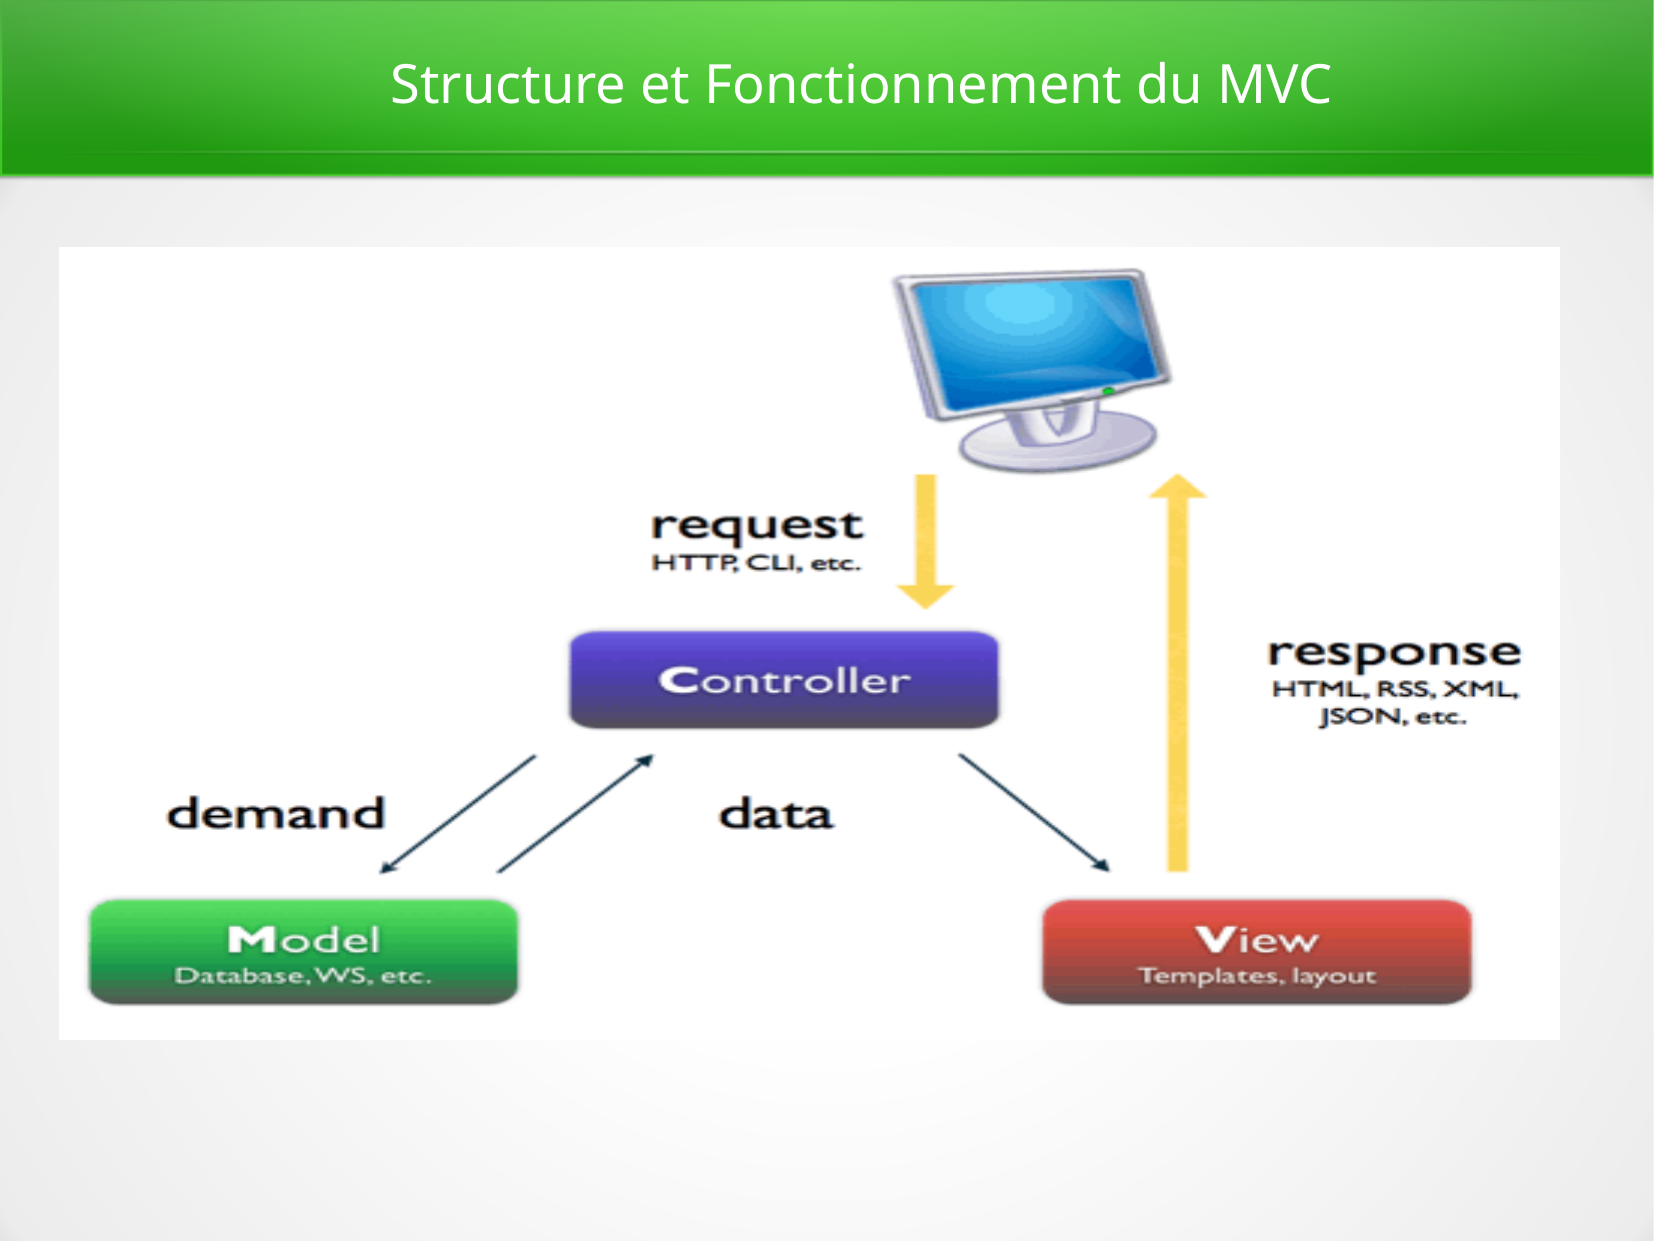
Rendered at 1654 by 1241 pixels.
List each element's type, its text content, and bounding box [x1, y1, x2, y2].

title Structure et Fonctionnement du MVC [82, 11, 1571, 154]
picture [0, 0, 1654, 1241]
